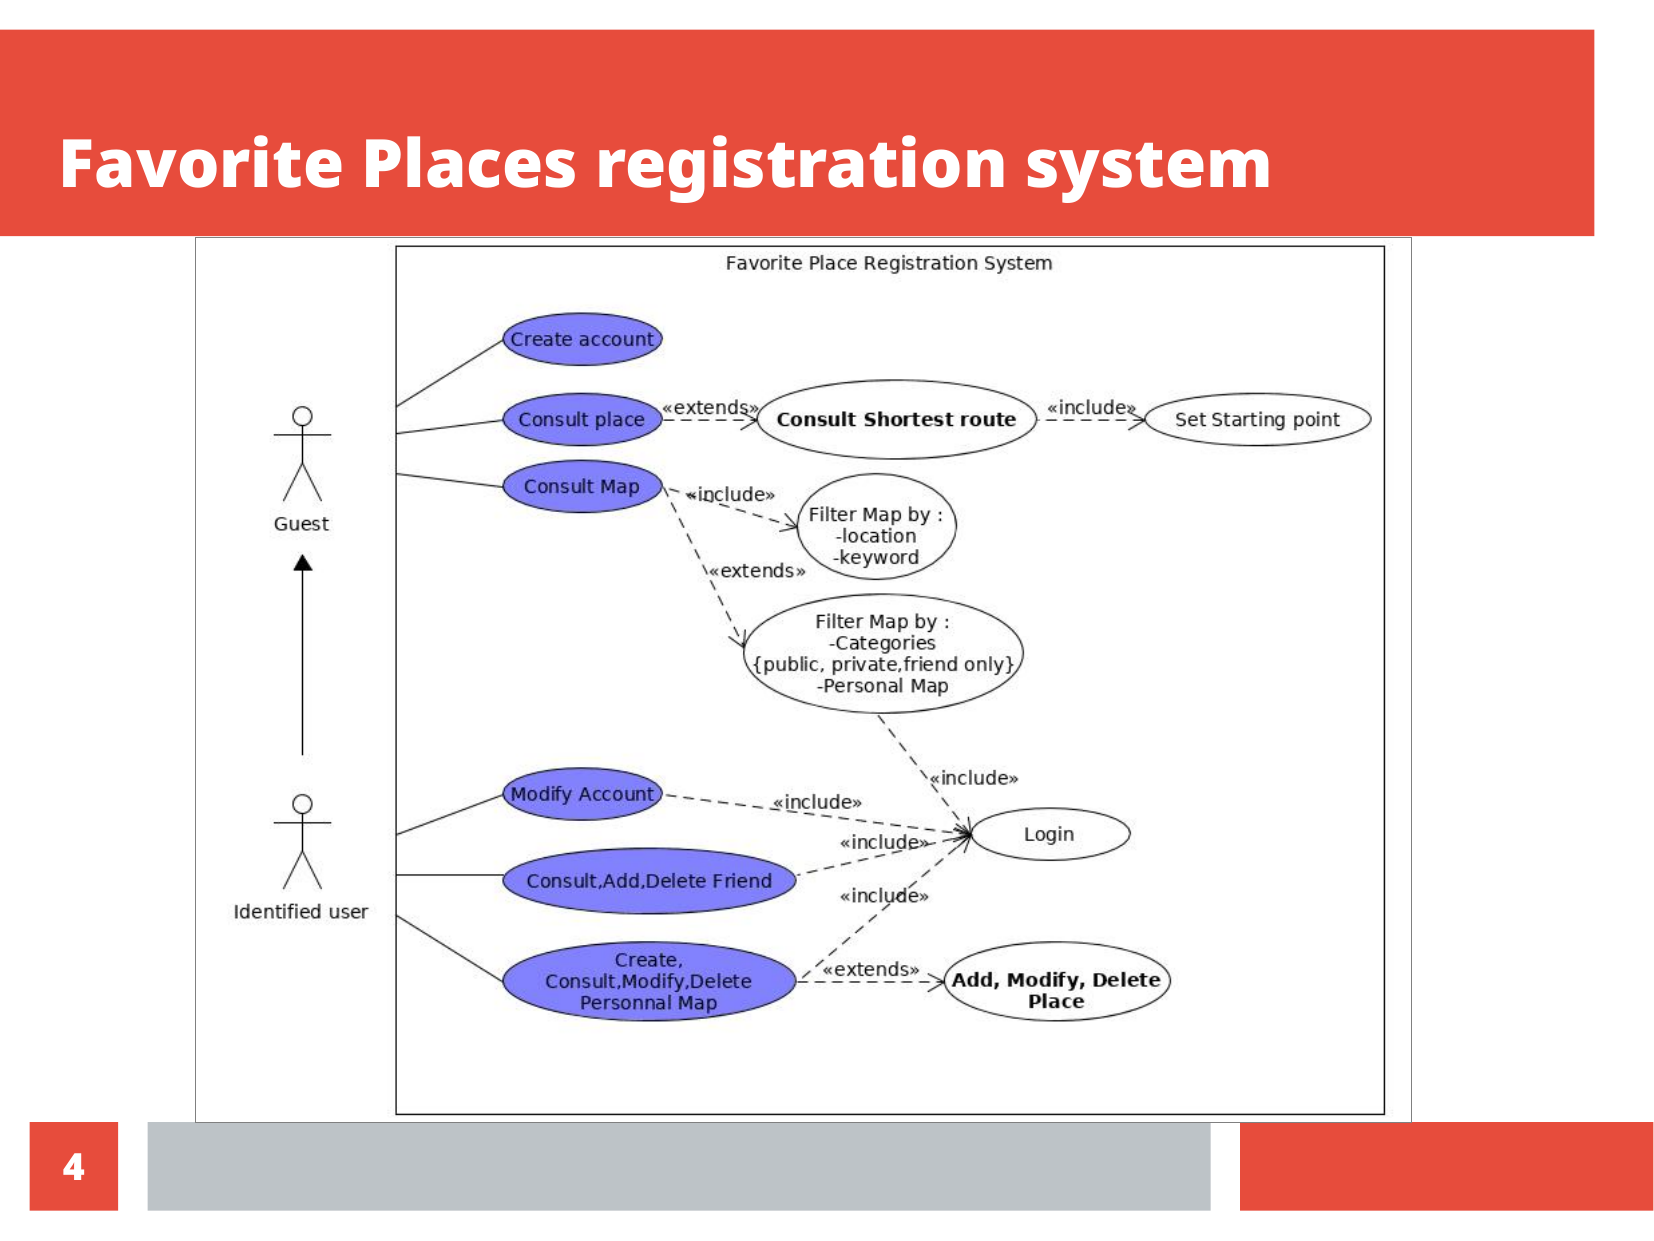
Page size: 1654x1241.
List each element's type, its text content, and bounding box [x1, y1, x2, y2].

picture [195, 237, 1412, 1123]
title Favorite Places registration system [59, 59, 1595, 207]
